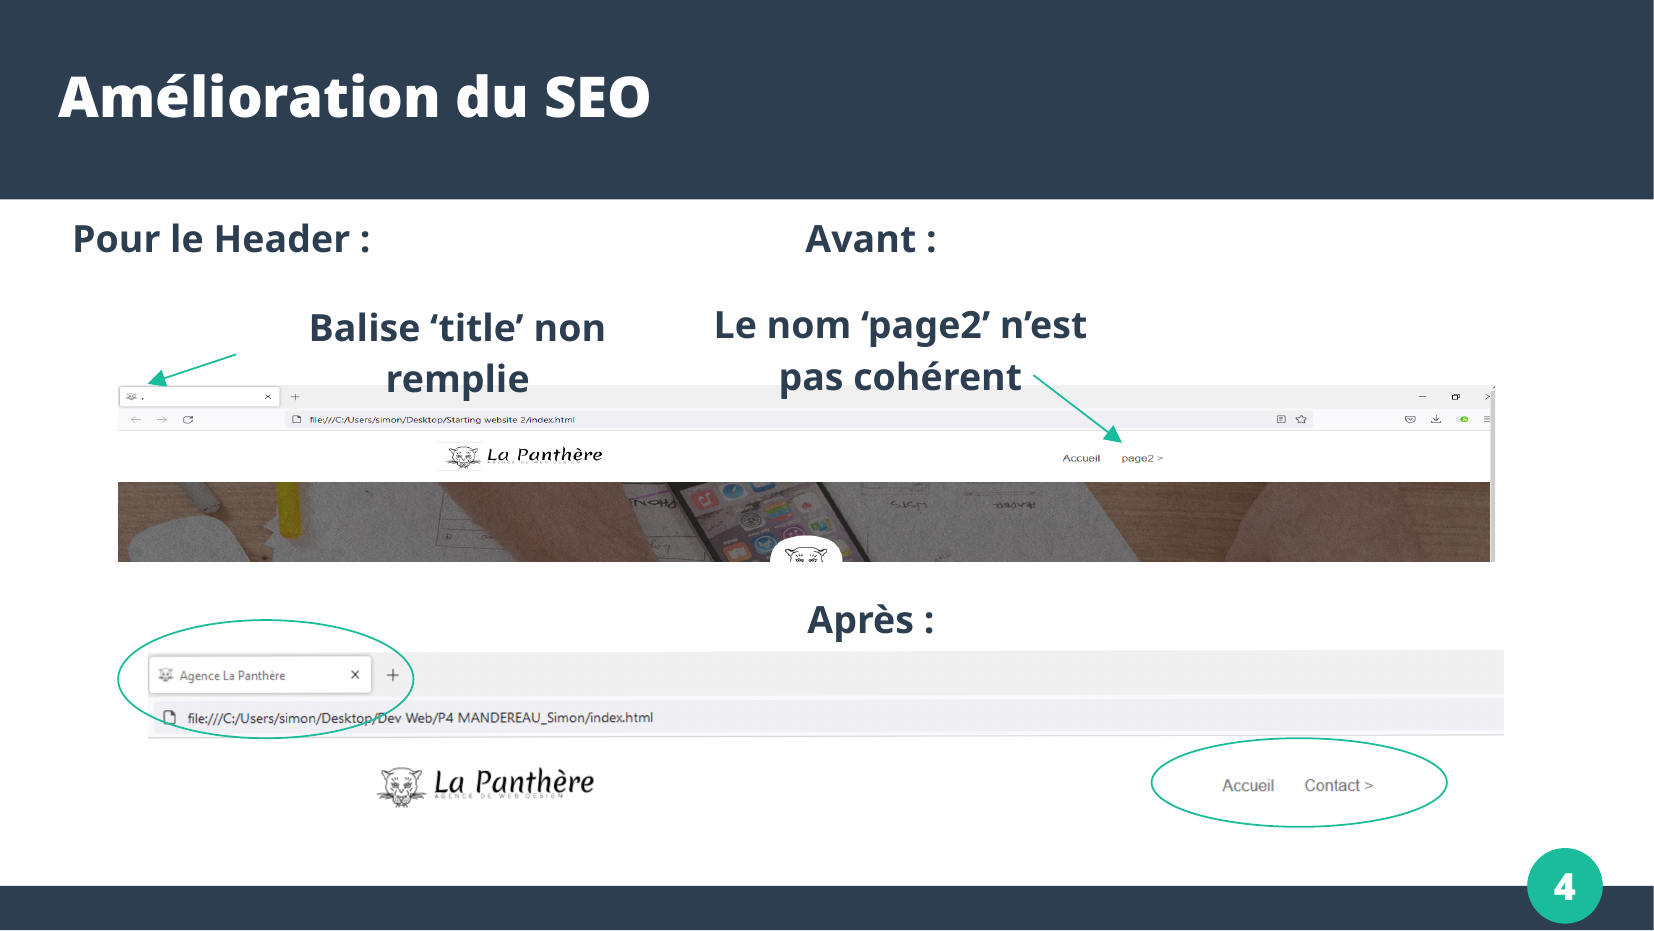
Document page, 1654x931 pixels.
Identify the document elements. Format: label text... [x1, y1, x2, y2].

picture [1153, 740, 1445, 819]
picture [147, 652, 412, 737]
text_box Le nom ‘page2’ n’est pas cohérent [679, 295, 1123, 405]
text_box Balise ‘title’ non remplie [236, 321, 679, 384]
text_box Pour le Header : [29, 206, 414, 269]
picture [118, 385, 1496, 562]
text_box Après : [679, 587, 1063, 650]
picture [147, 649, 1504, 822]
text_box Avant : [679, 206, 1063, 269]
title Amélioration du SEO [59, 37, 1595, 156]
